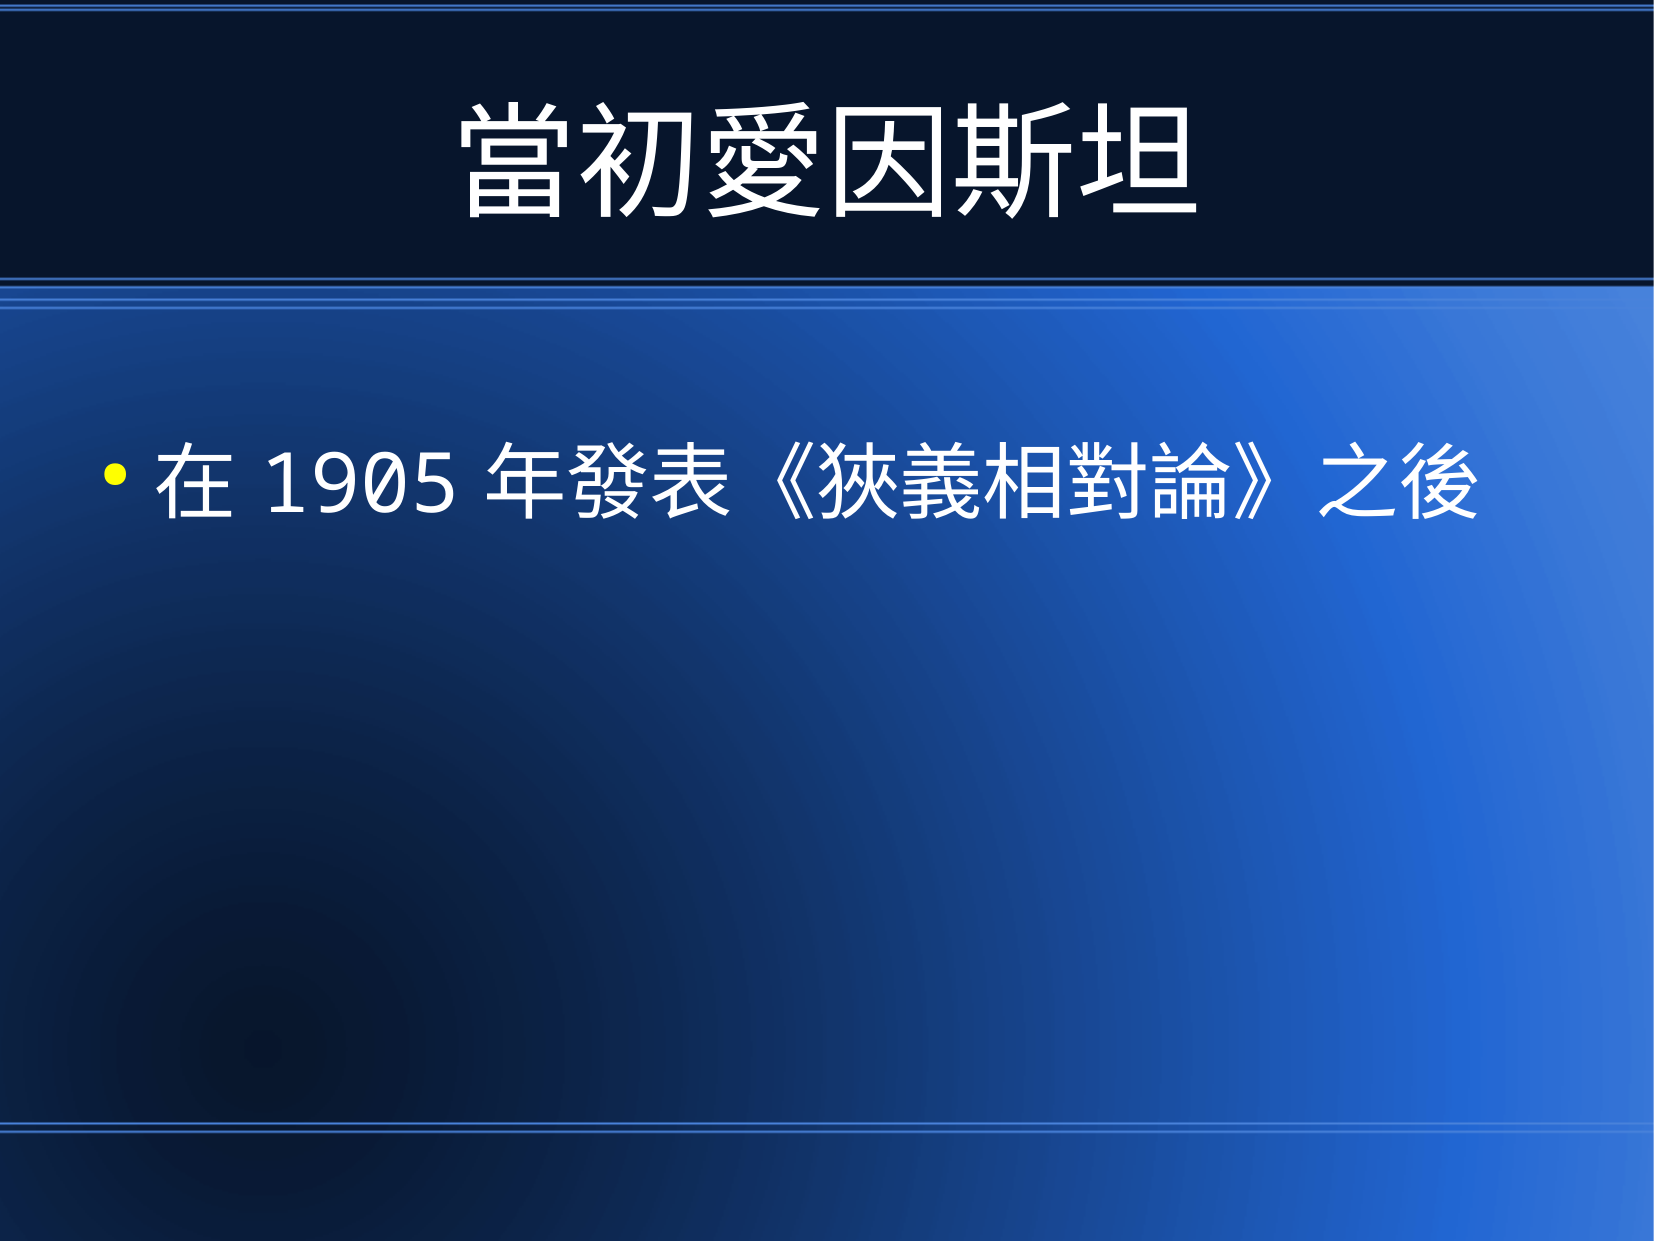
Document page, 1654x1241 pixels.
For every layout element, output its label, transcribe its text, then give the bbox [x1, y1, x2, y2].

title 當初愛因斯坦 [82, 49, 1571, 257]
picture [0, 0, 1654, 1241]
list 在1905年發表《狹義相對論》之後 [82, 355, 1571, 1241]
